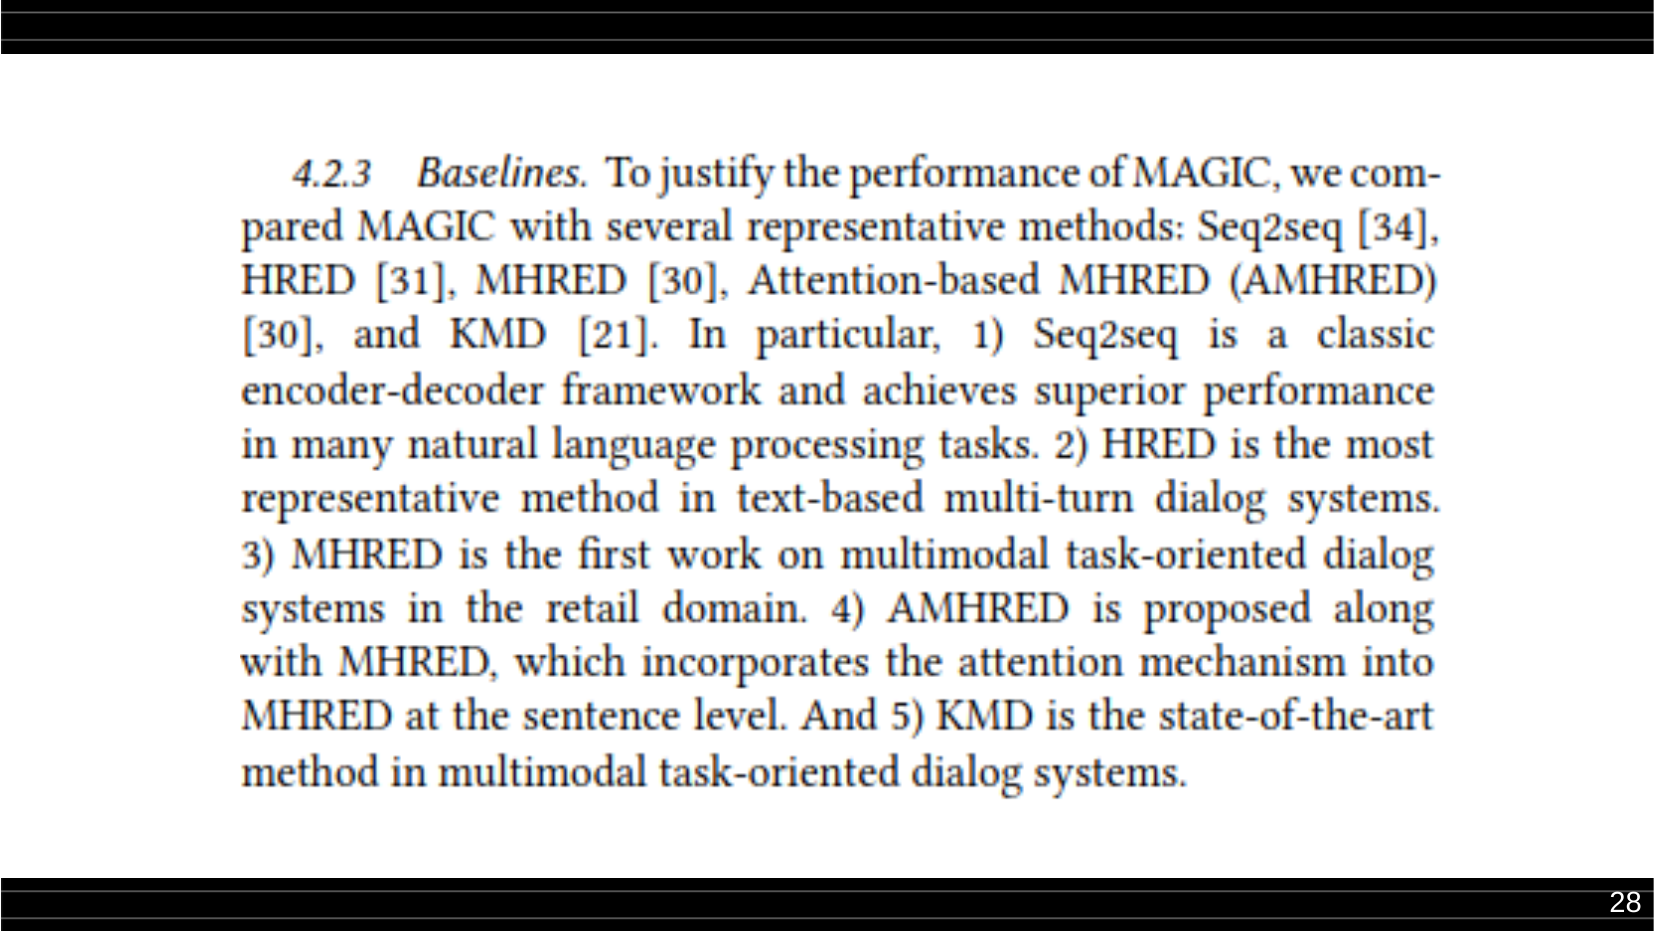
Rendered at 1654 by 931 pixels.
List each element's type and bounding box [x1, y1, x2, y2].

picture [1, 0, 1654, 54]
picture [1, 878, 1654, 931]
picture [240, 119, 1468, 833]
